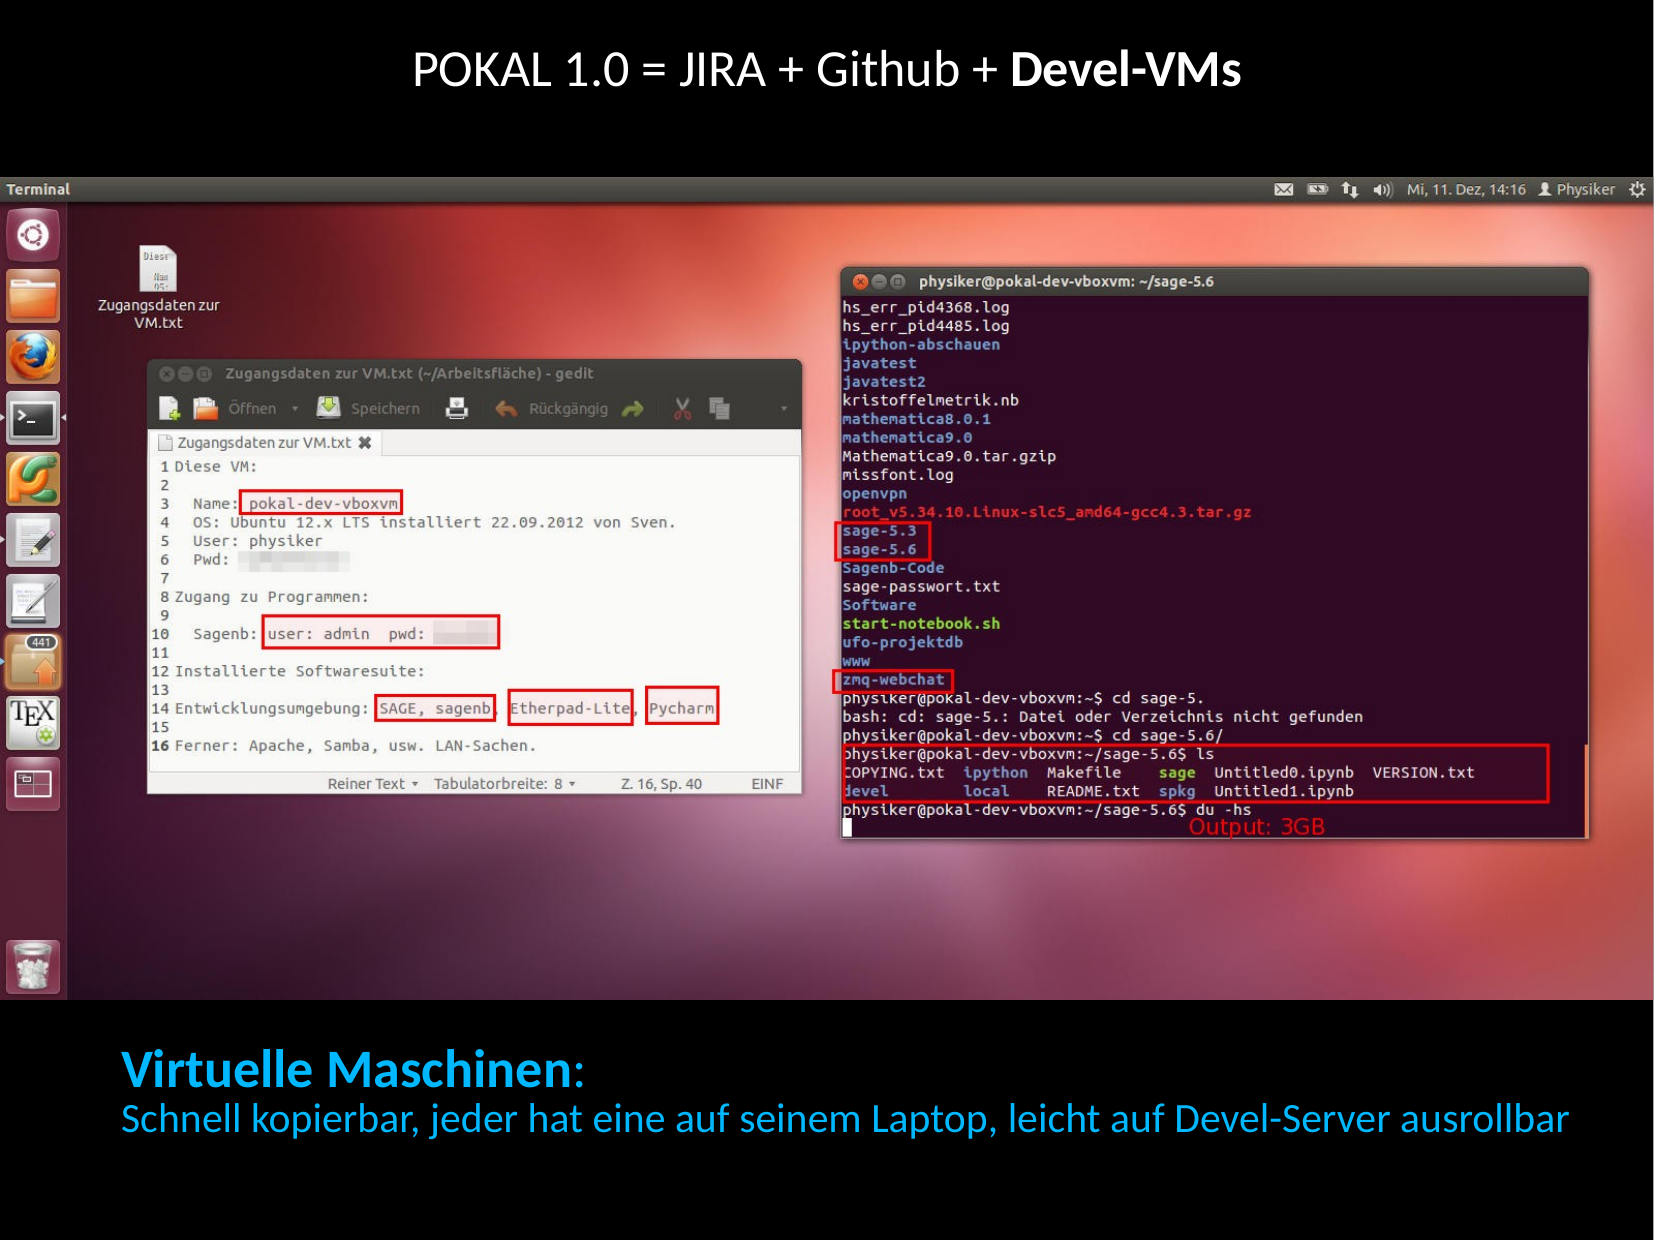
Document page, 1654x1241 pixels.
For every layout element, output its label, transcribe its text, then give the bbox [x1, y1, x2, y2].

picture [0, 177, 1654, 1000]
text_box POKAL 1.0 = JIRA + Github + Devel-VMs [397, 39, 1260, 119]
text_box Virtuelle Maschinen: Schnell kopierbar, jeder hat eine auf seinem Laptop, leicht auf Devel-Server ausrollbar [106, 1039, 1586, 1172]
